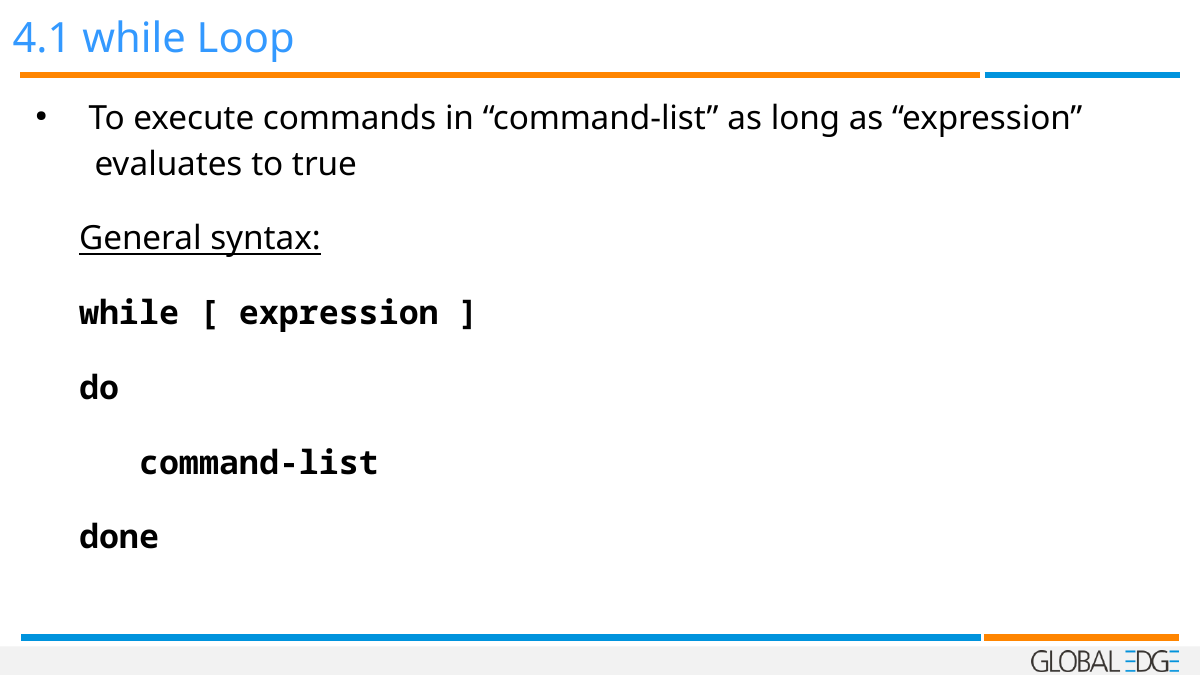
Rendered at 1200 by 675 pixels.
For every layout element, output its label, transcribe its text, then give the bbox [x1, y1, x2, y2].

title 4.1 while Loop [12, 9, 1088, 63]
list To execute commands in “command-list” as long as “expression” evaluates to true General syntax: while [ expression ] do command-list done [23, 94, 1170, 626]
picture [1031, 650, 1179, 672]
